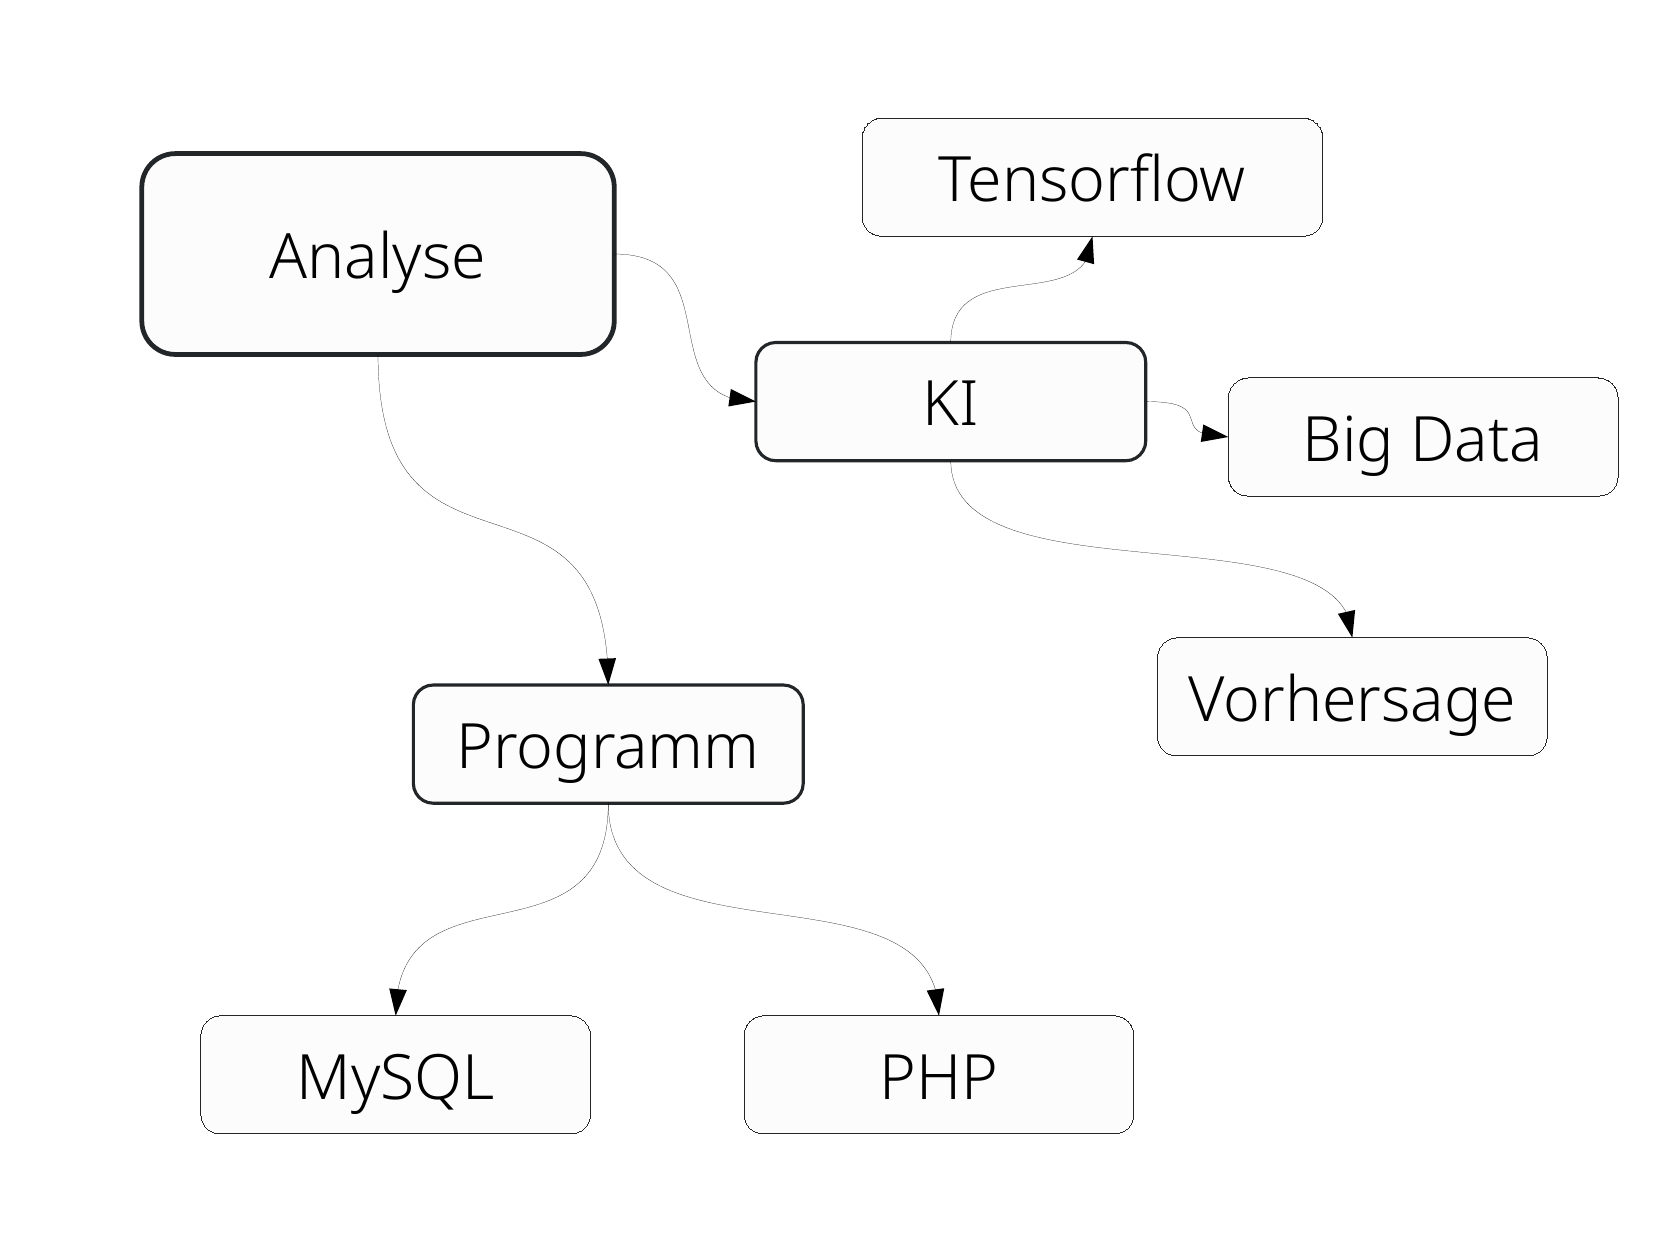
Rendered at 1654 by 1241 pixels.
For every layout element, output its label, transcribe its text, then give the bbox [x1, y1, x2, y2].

text_box MySQL [200, 1015, 591, 1134]
text_box PHP [744, 1015, 1134, 1134]
text_box Vorhersage [1157, 637, 1548, 756]
text_box KI [755, 342, 1146, 461]
text_box Programm [413, 685, 804, 804]
text_box Big Data [1228, 377, 1619, 497]
text_box Analyse [141, 153, 615, 355]
text_box Tensorflow [862, 118, 1323, 237]
